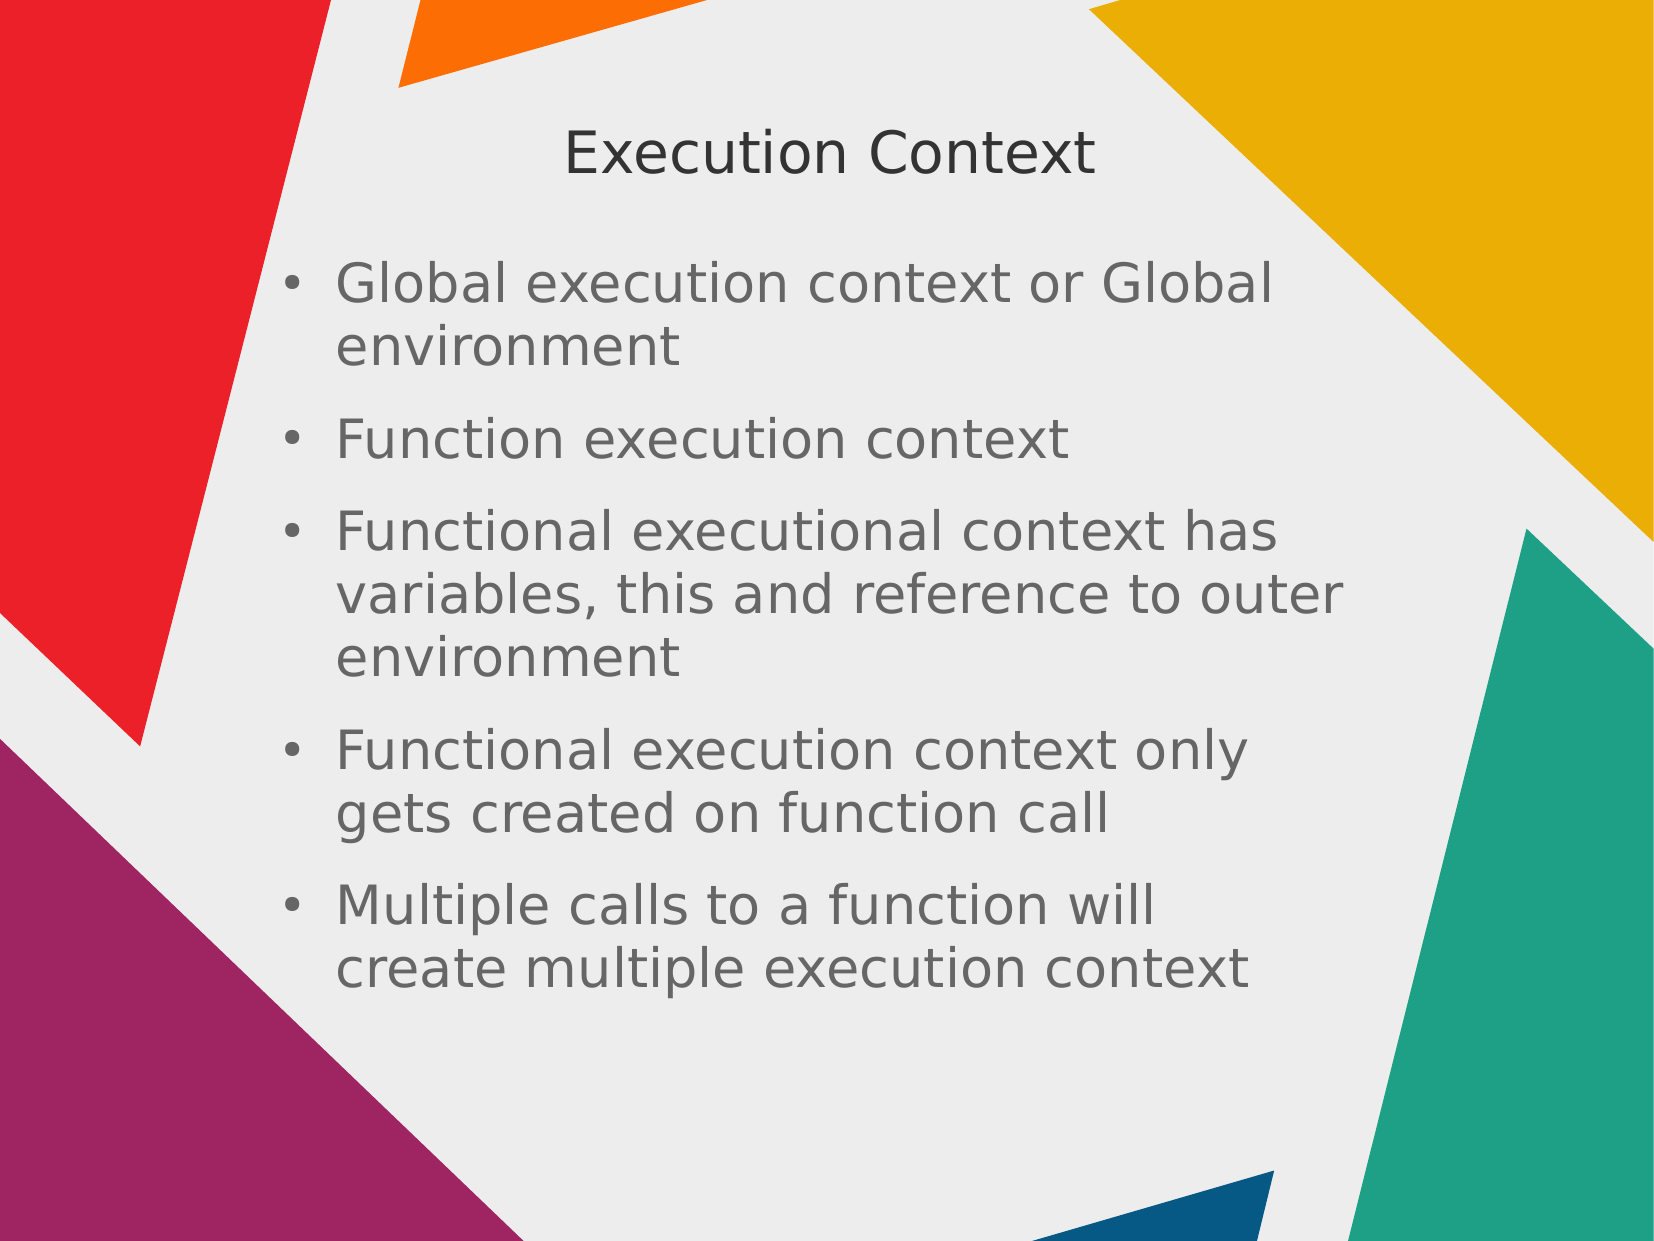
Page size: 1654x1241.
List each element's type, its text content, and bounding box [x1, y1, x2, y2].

title Execution Context [289, 49, 1372, 257]
list Global execution context or Global environment Function execution context Functional executional context has variables, this and reference to outer environment Functional execution context only gets created on function call Multiple calls to a function will create multiple execution context [264, 252, 1347, 1052]
